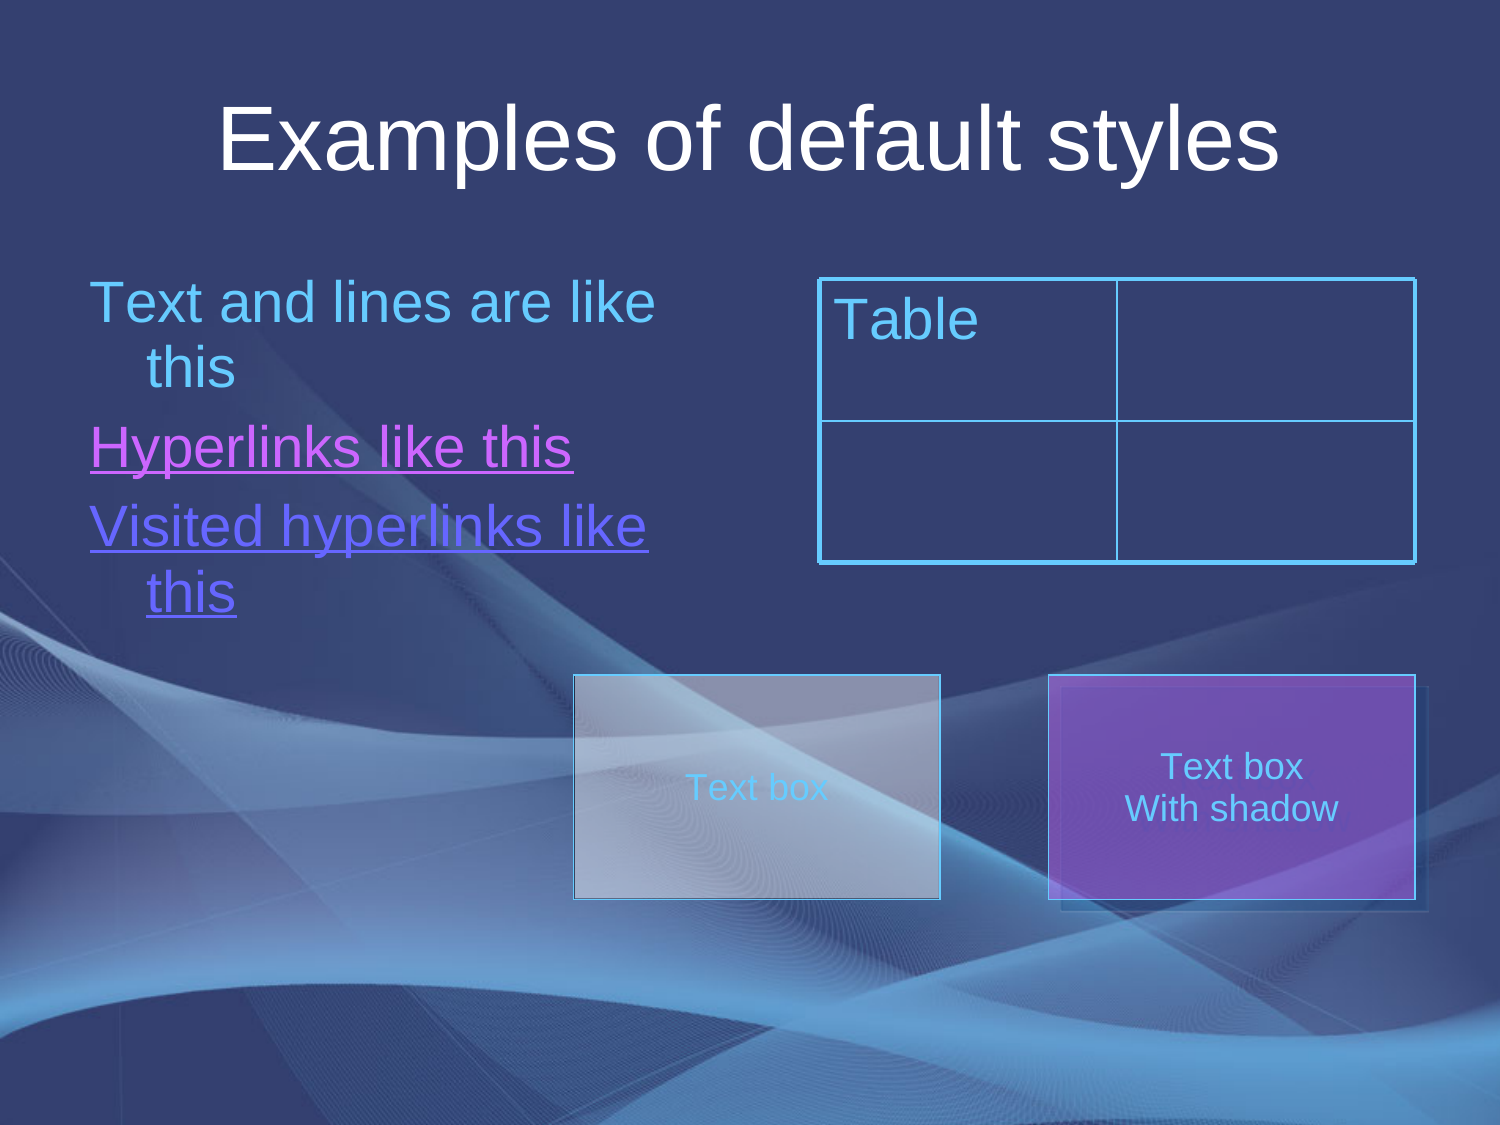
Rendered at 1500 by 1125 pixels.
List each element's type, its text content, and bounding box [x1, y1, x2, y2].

title Examples of default styles [75, 45, 1426, 233]
picture [0, 0, 1500, 1125]
text_box Text box [573, 674, 940, 900]
text_box Text box With shadow [1048, 674, 1415, 900]
text_box Table [822, 281, 1116, 420]
list Text and lines are like this Hyperlinks like this Visited hyperlinks like this [75, 262, 738, 870]
